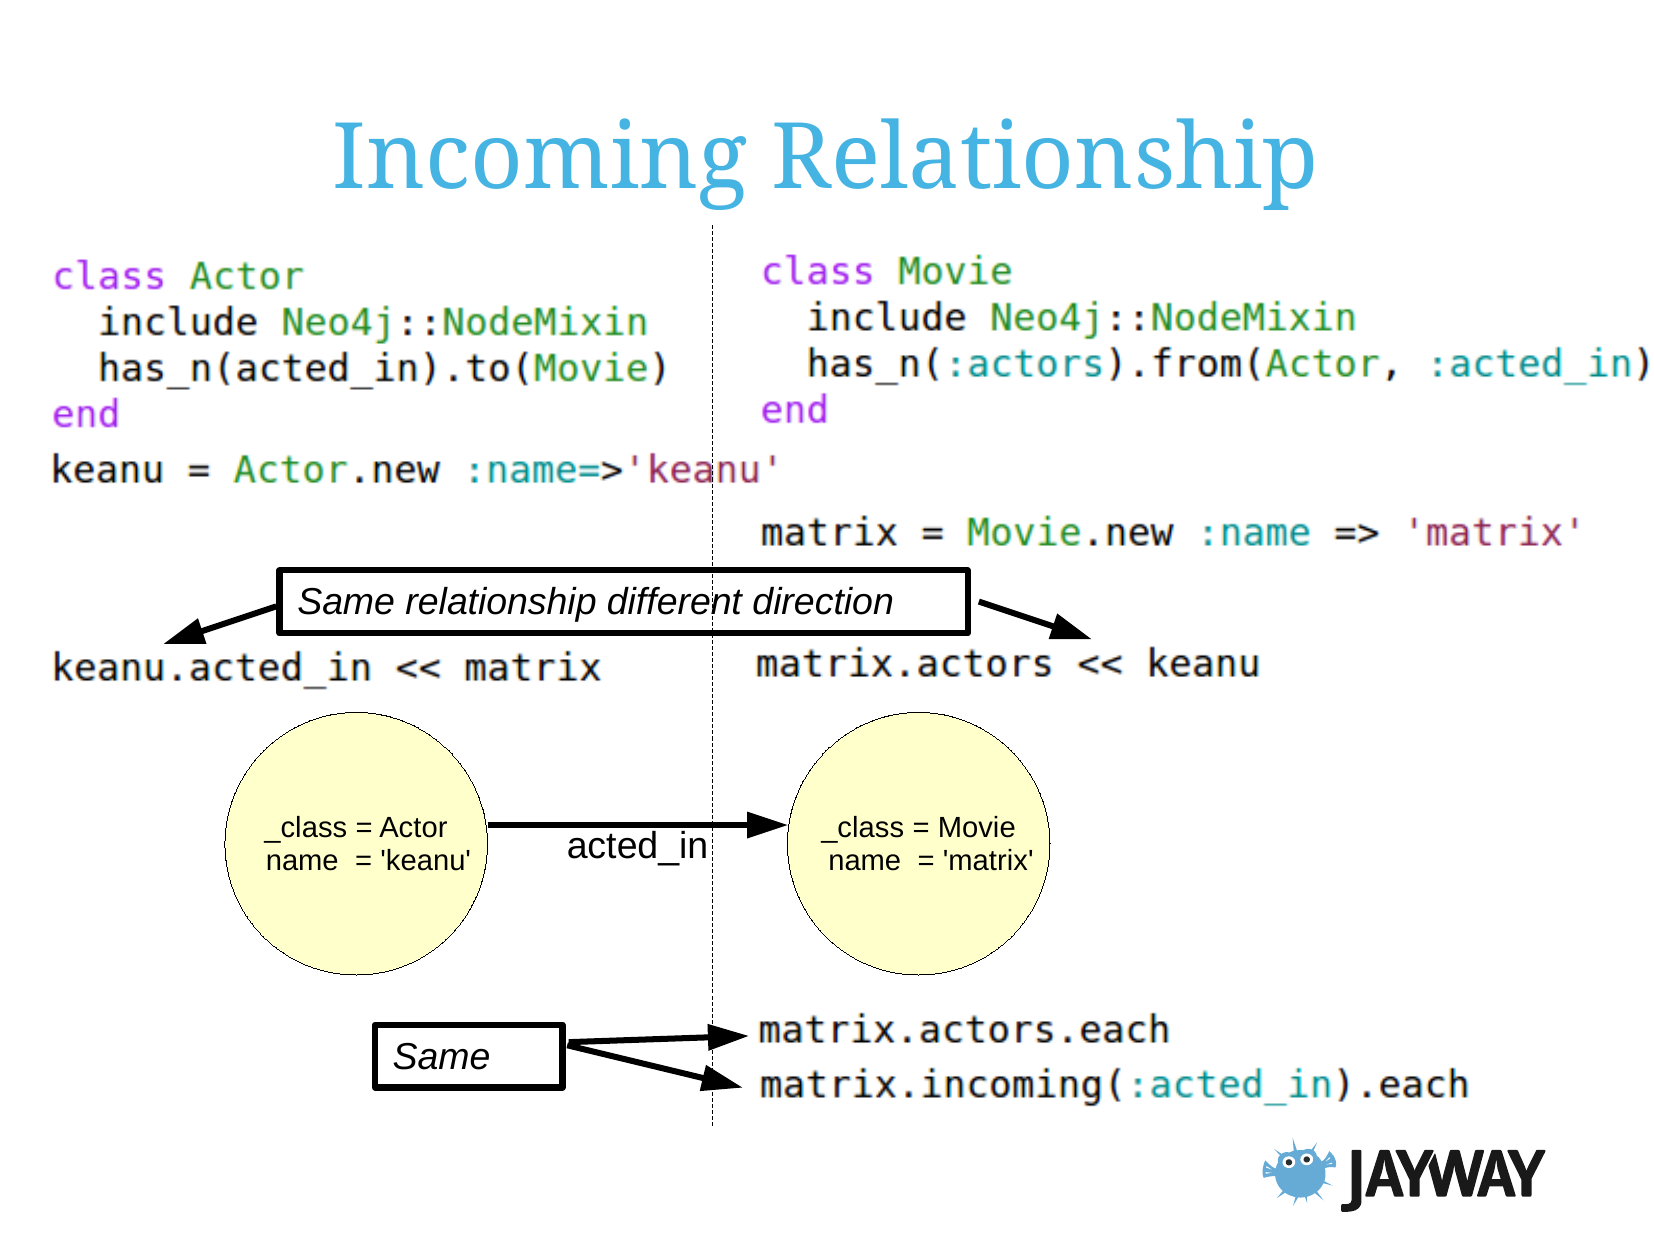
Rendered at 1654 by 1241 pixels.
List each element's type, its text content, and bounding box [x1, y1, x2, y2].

title Incoming Relationship [82, 49, 1571, 257]
picture [37, 637, 613, 700]
text_box Same relationship different direction [279, 570, 968, 634]
picture [736, 997, 1479, 1126]
picture [748, 637, 1276, 696]
picture [753, 512, 1589, 563]
picture [40, 249, 1653, 502]
text_box Same [375, 1024, 563, 1088]
text_box _class = Actor name = 'keanu' [224, 712, 488, 976]
text_box _class = Movie name = 'matrix' [787, 712, 1051, 976]
picture [42, 254, 691, 436]
